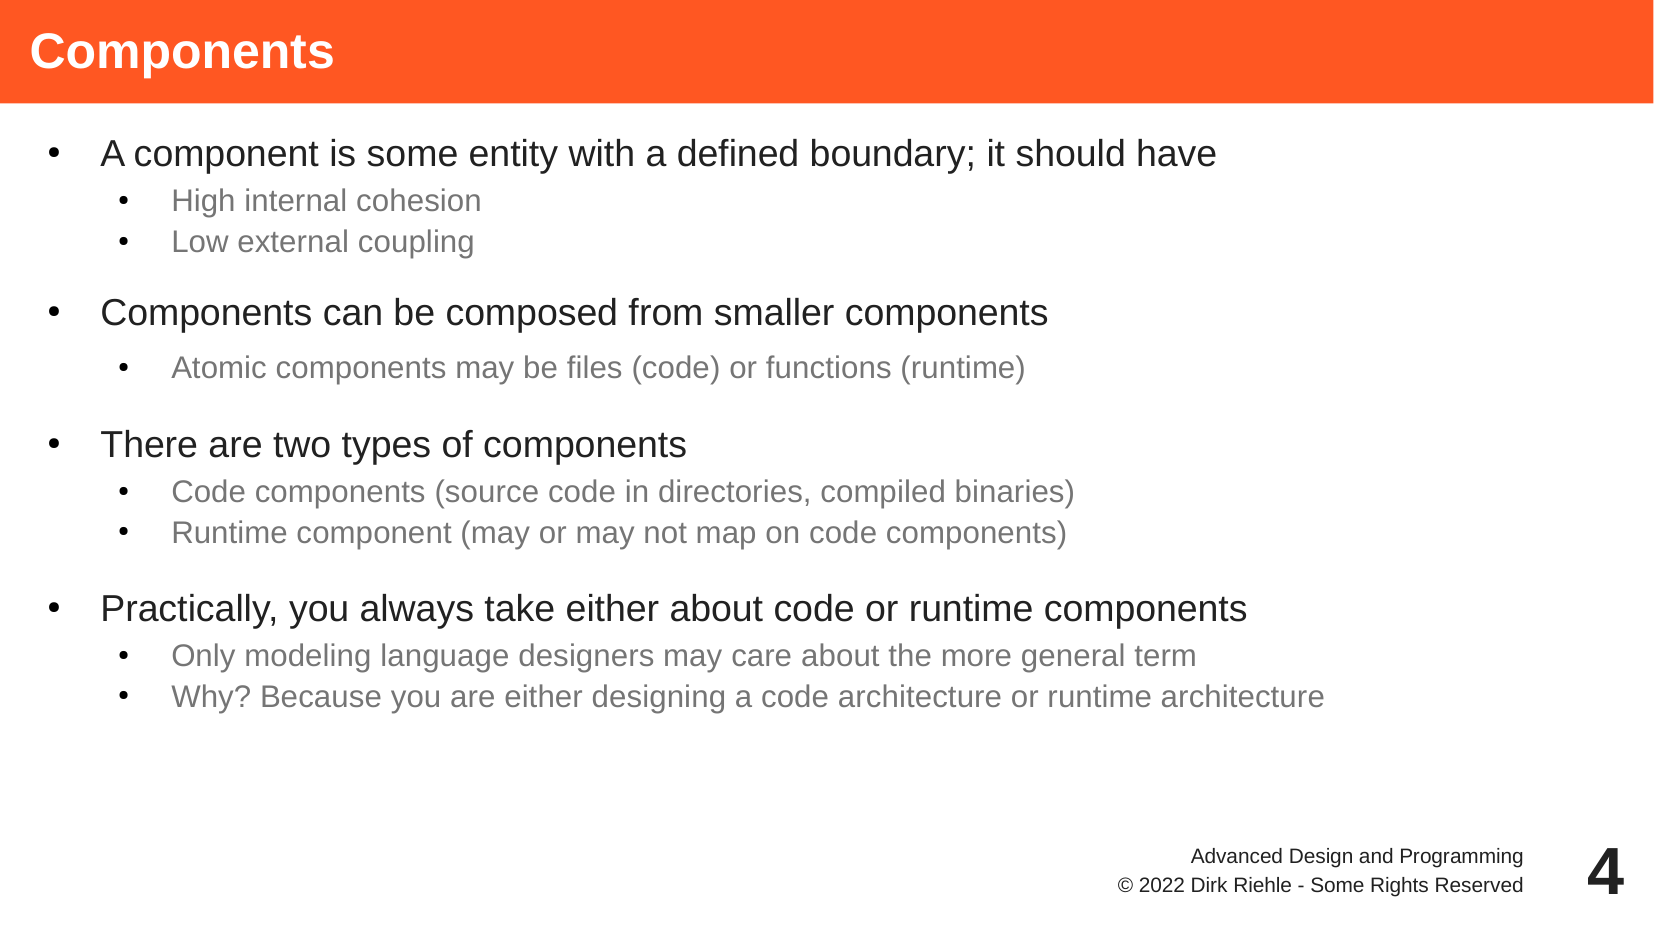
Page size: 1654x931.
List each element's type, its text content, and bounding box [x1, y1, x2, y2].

list A component is some entity with a defined boundary; it should have High internal cohesion Low external coupling Components can be composed from smaller components Atomic components may be files (code) or functions (runtime) There are two types of components Code components (source code in directories, compiled binaries) Runtime component (may or may not map on code components) Practically, you always take either about code or runtime components Only modeling language designers may care about the more general term Why? Because you are either designing a code architecture or runtime architecture [29, 132, 1625, 813]
title Components [0, 0, 1654, 104]
